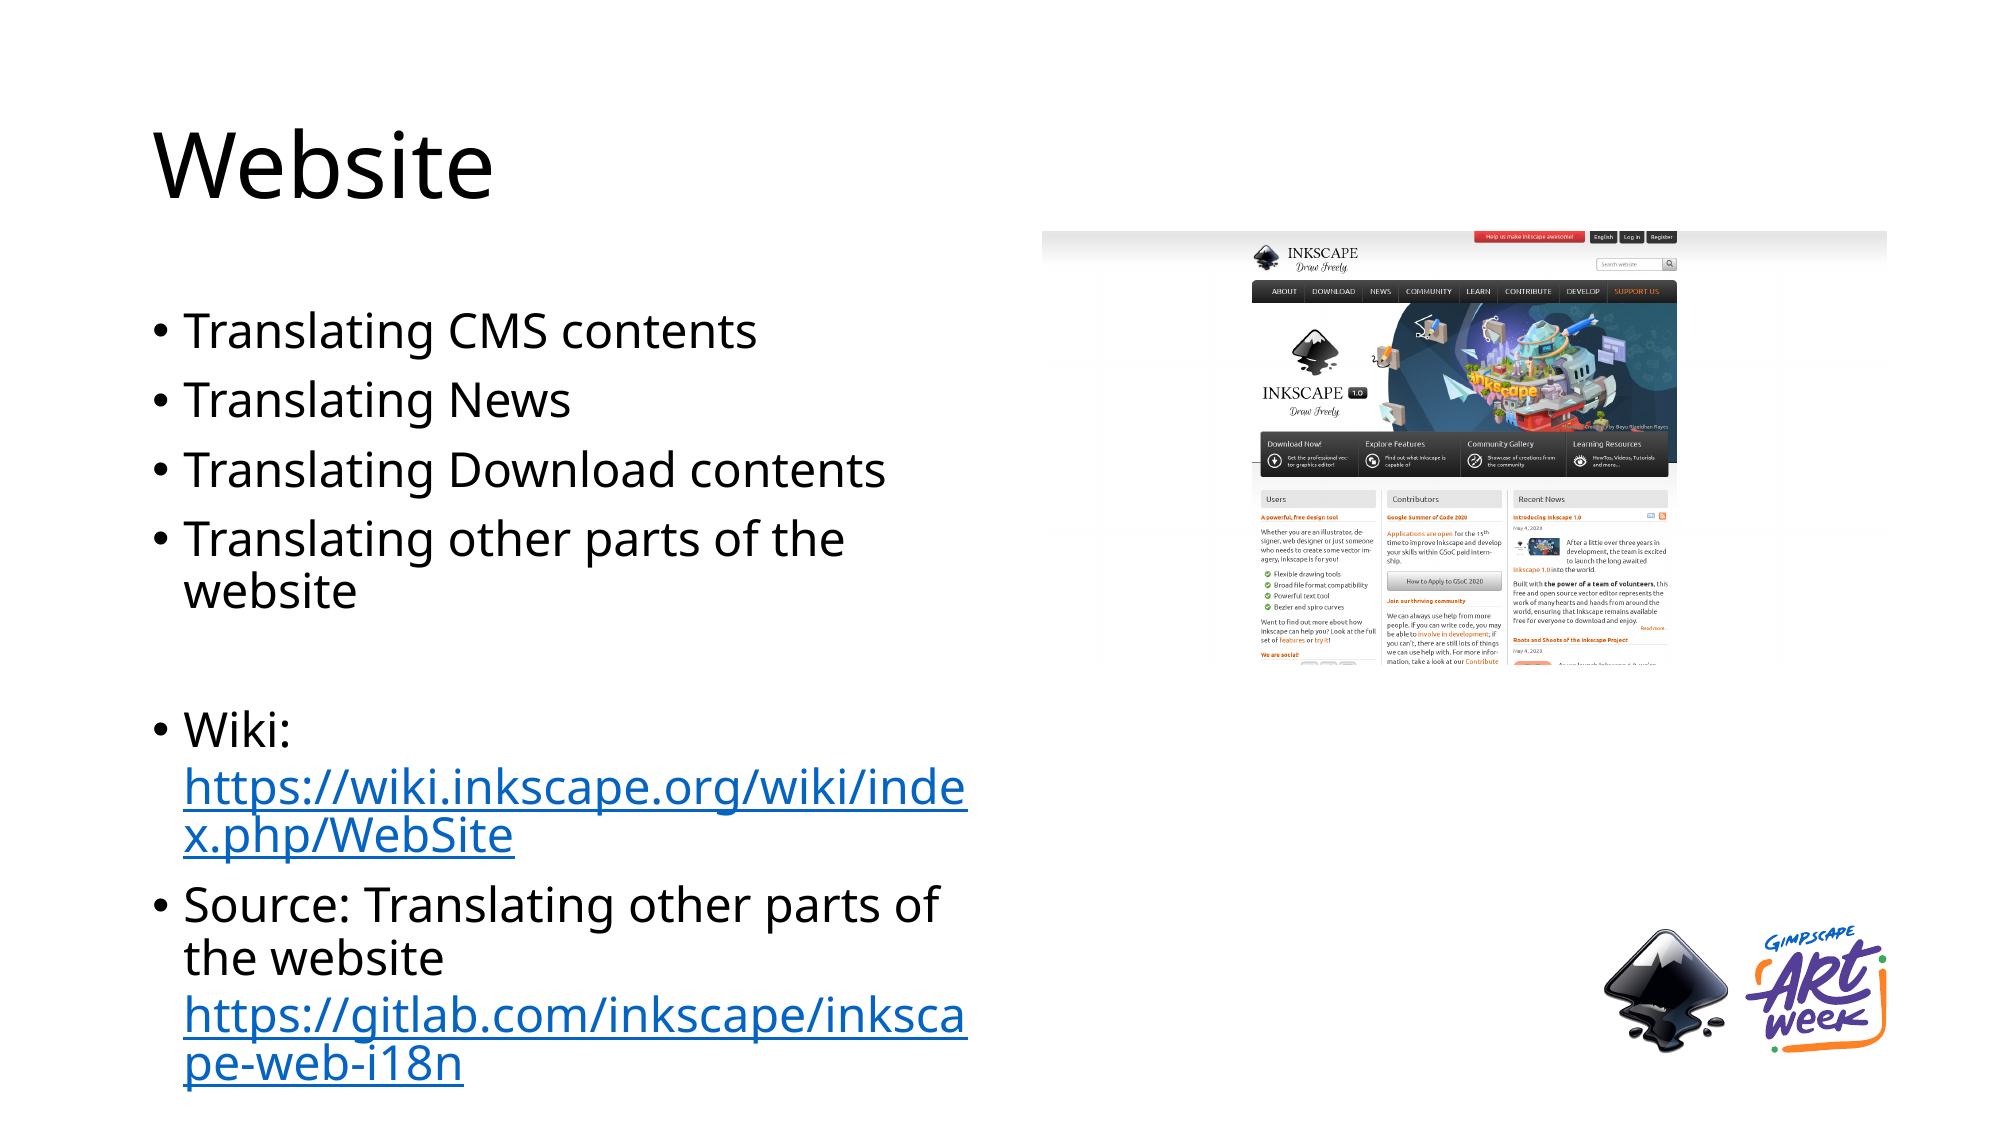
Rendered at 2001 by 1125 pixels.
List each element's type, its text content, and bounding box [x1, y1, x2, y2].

text_box Translating CMS contents Translating News Translating Download contents Translating other parts of the website Wiki: https://wiki.inkscape.org/wiki/index.php/WebSite Source: Translating other parts of the website https://gitlab.com/inkscape/inkscape-web-i18n [137, 299, 988, 1013]
text_box Website [137, 59, 1863, 277]
picture [1042, 231, 1892, 665]
picture [1742, 915, 1890, 1063]
picture [1595, 921, 1737, 1063]
